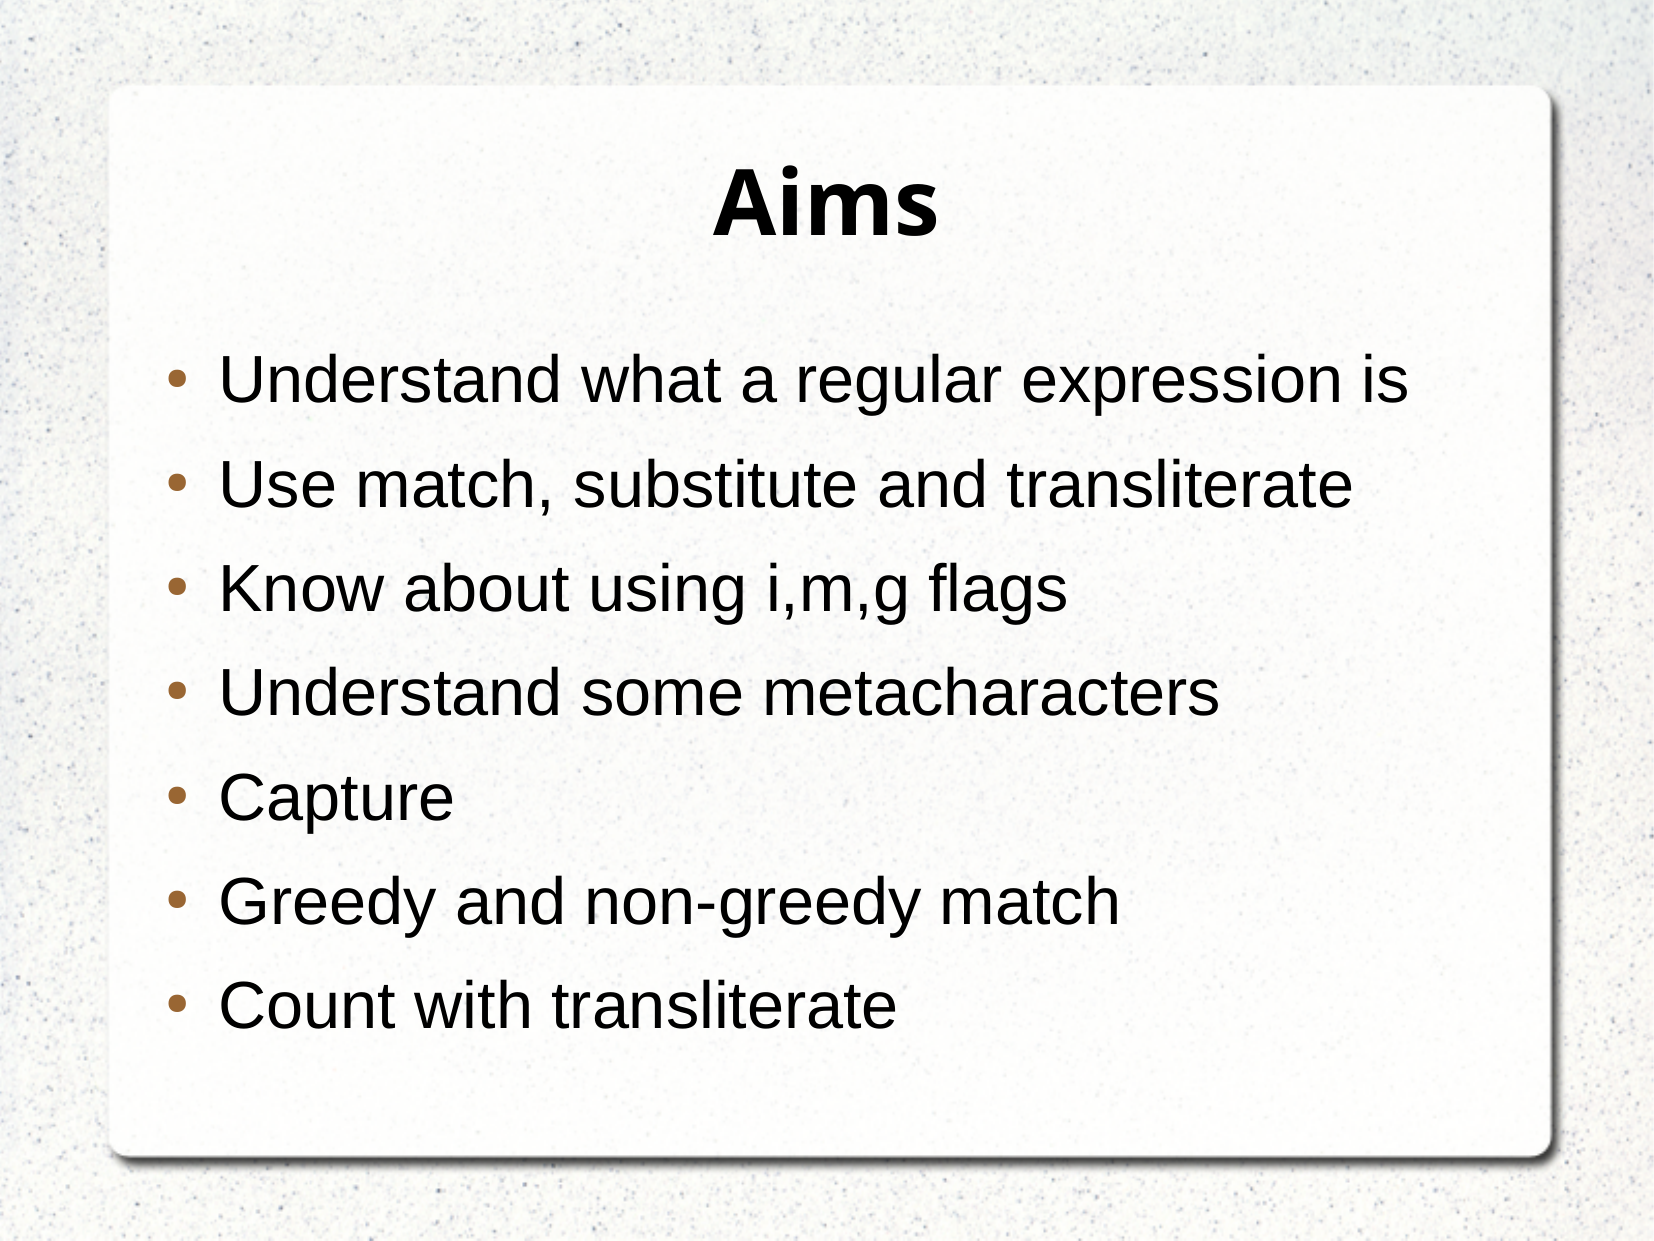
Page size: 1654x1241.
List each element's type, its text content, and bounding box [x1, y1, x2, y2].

list Understand what a regular expression is Use match, substitute and transliterate Know about using i,m,g flags Understand some metacharacters Capture Greedy and non-greedy match Count with transliterate [147, 342, 1506, 1042]
title Aims [118, 96, 1536, 304]
picture [0, 0, 1654, 1241]
